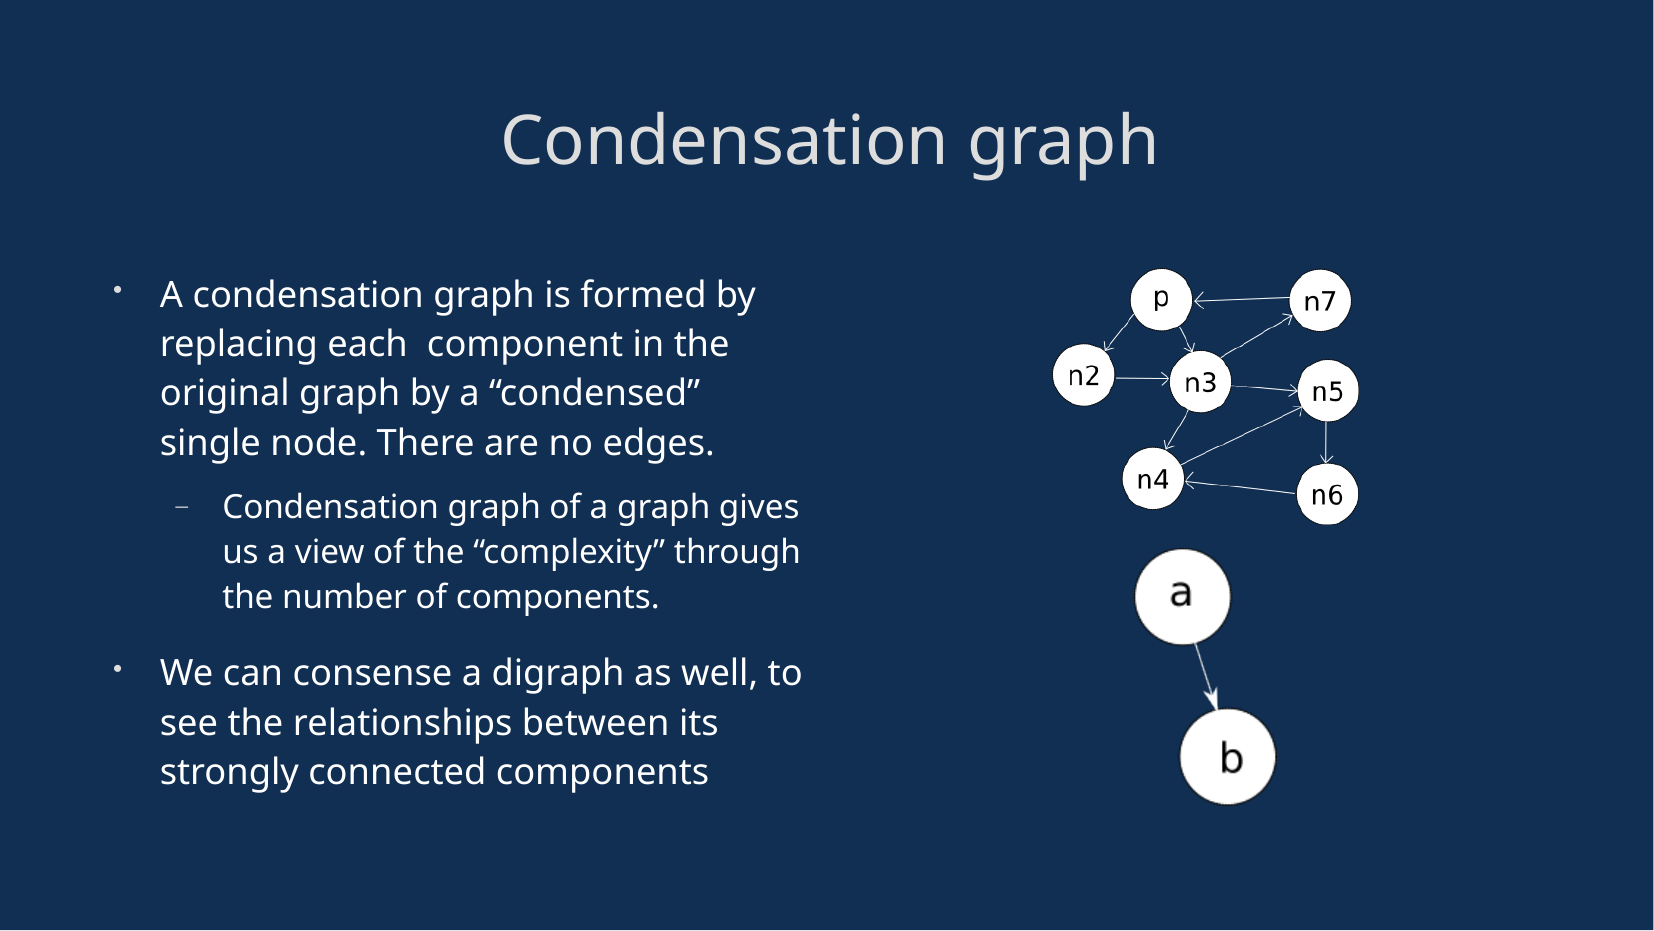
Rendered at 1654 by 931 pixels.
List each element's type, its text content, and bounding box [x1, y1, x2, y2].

picture [1134, 548, 1277, 806]
picture [1052, 268, 1359, 525]
title Condensation graph [97, 56, 1563, 220]
list A condensation graph is formed by replacing each component in the original graph by a “condensed” single node. There are no edges. Condensation graph of a graph gives us a view of the “complexity” through the number of components. We can consense a digraph as well, to see the relationships between its strongly connected components [97, 268, 813, 806]
